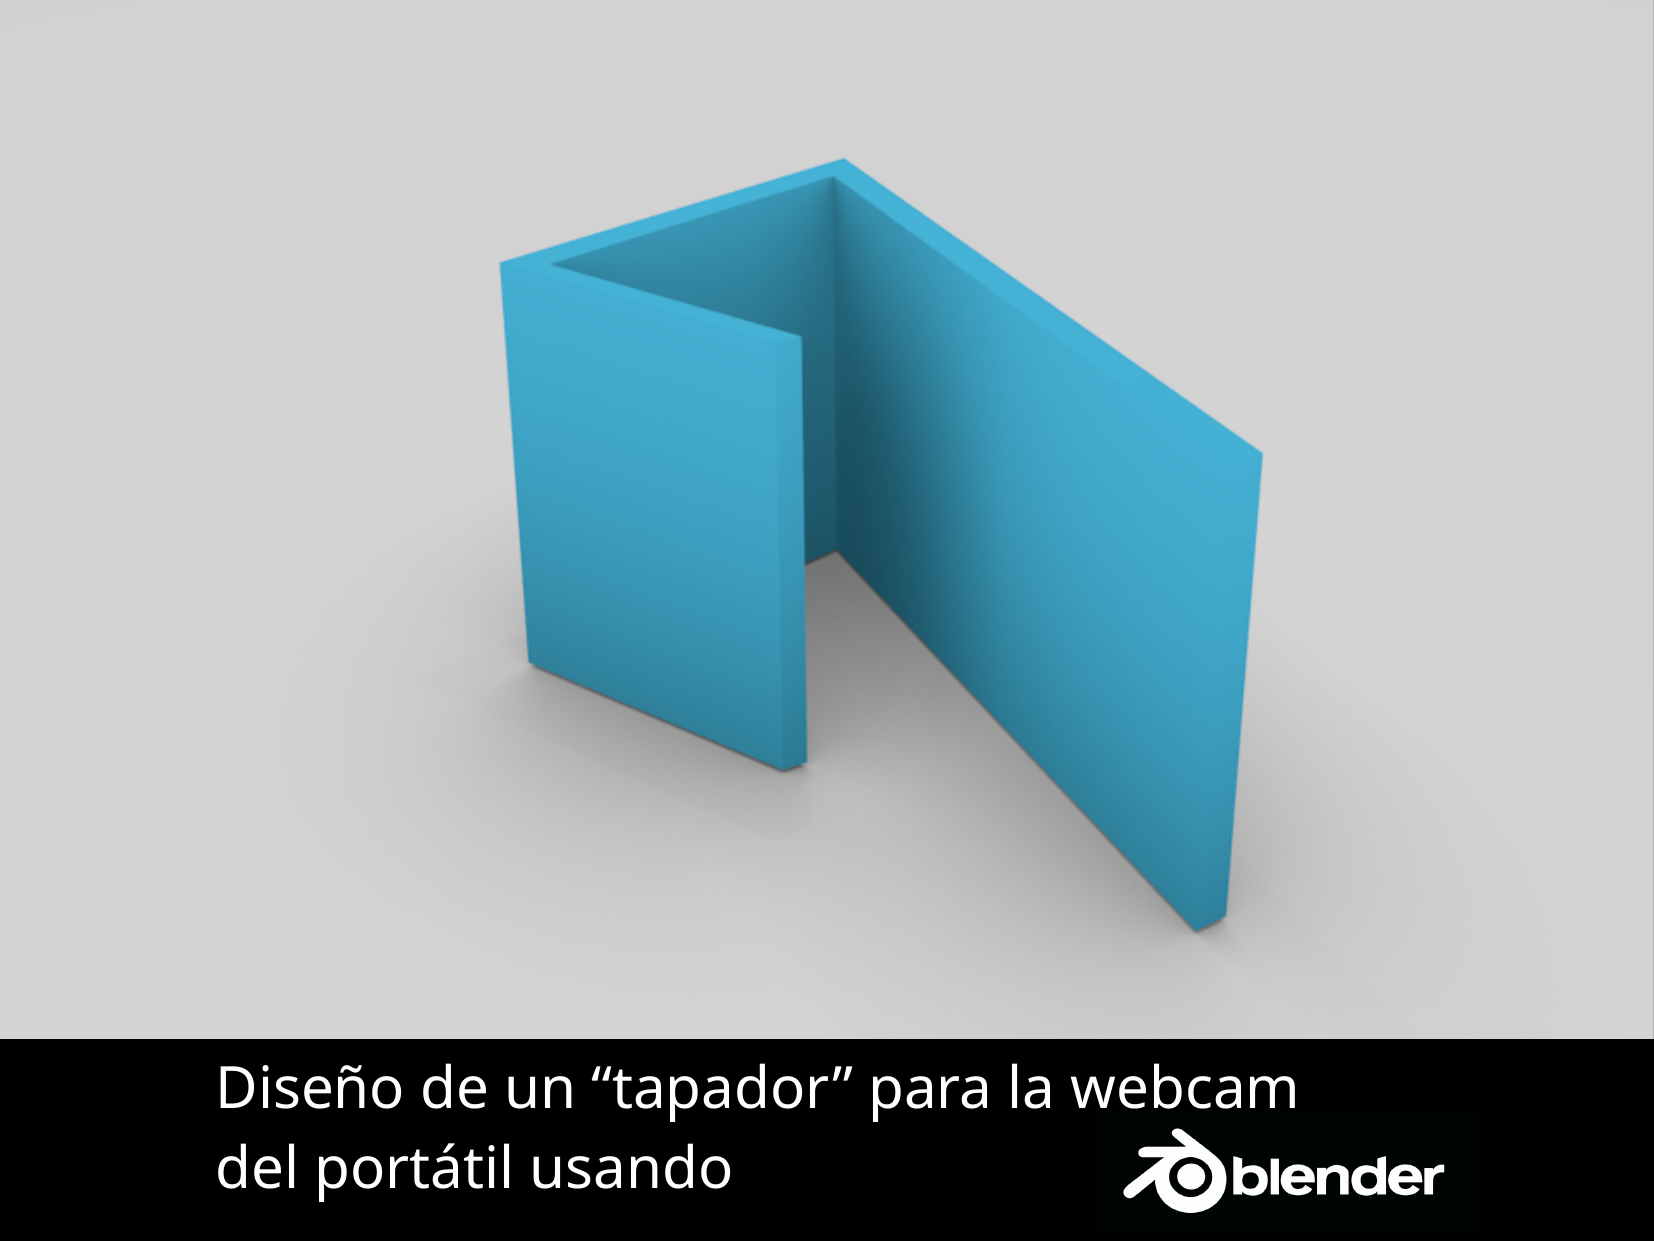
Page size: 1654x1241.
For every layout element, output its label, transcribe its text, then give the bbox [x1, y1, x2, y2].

picture [1098, 1110, 1480, 1233]
text_box Diseño de un “tapador” para la webcam del portátil usando [200, 1039, 1323, 1219]
text_box [0, 1039, 1654, 1241]
picture [0, 0, 1654, 1039]
